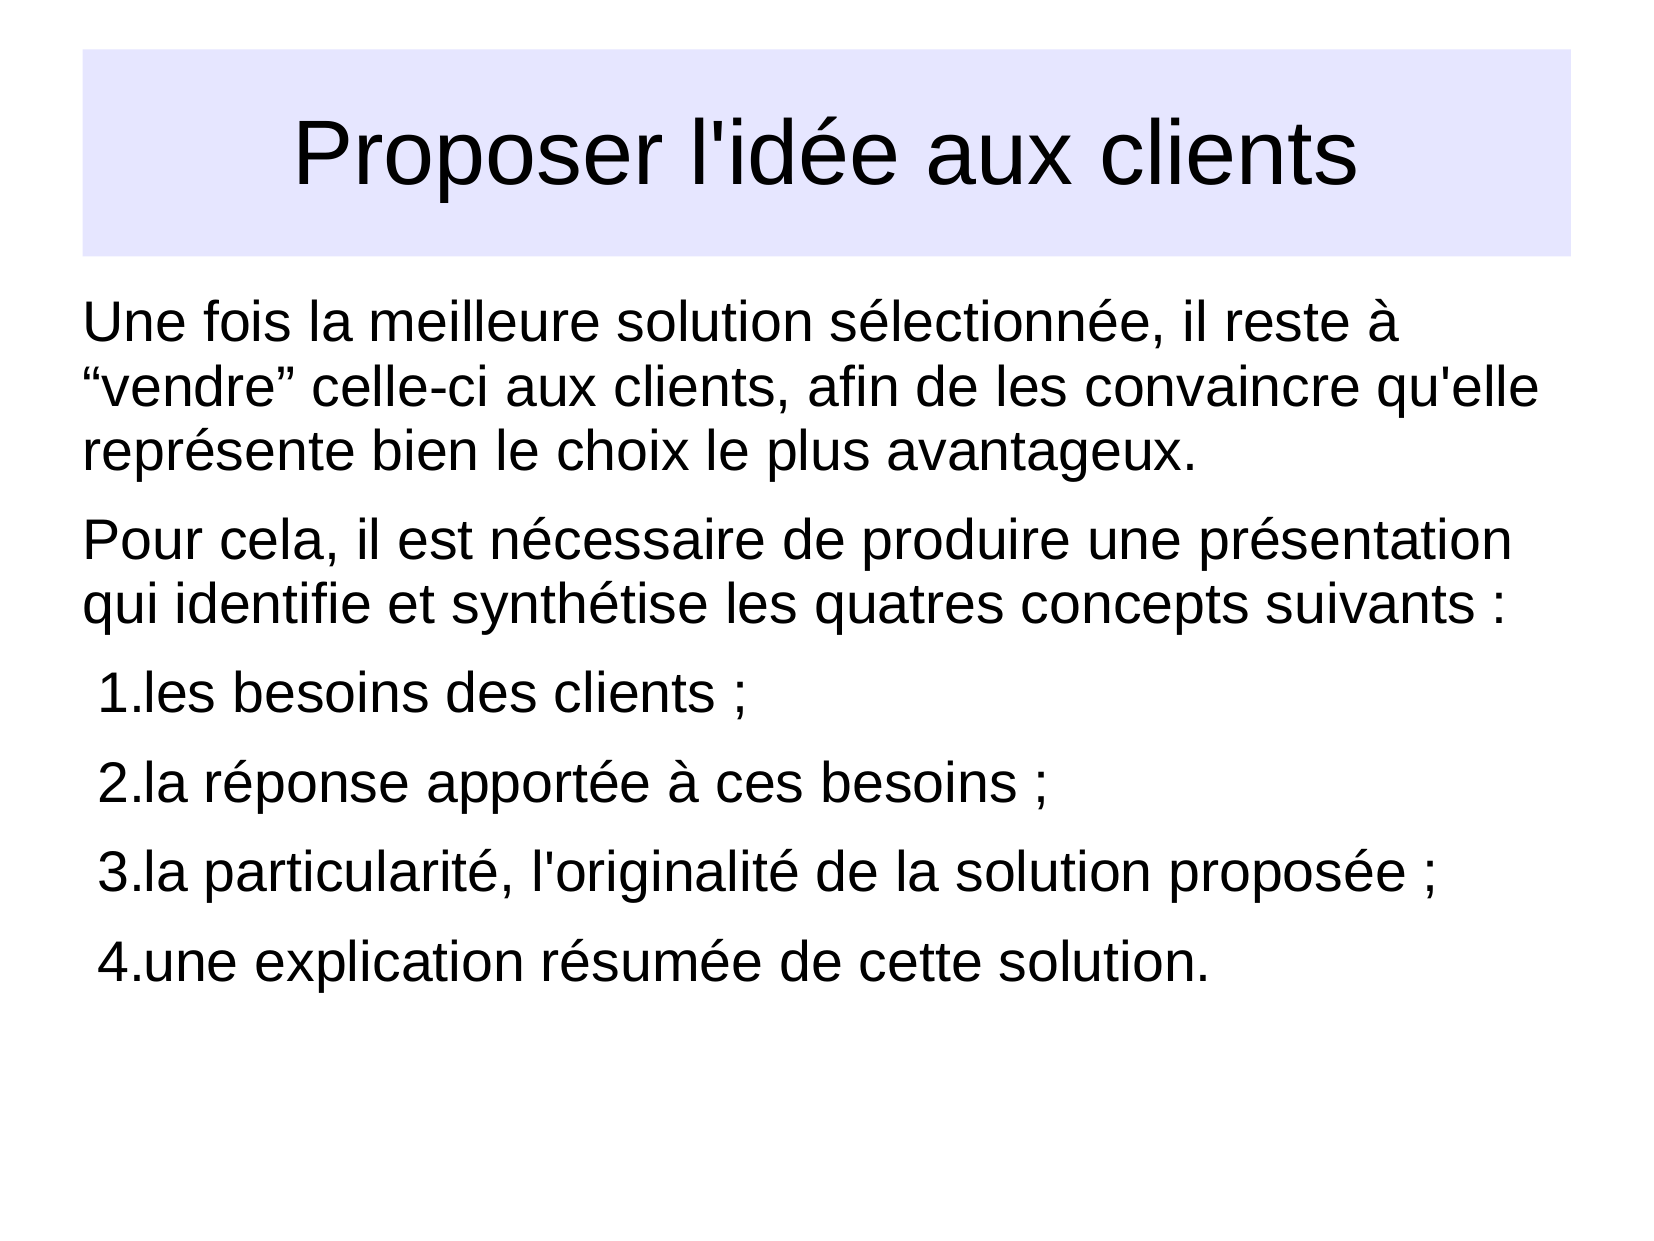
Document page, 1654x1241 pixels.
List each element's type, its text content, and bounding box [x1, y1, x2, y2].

title Proposer l'idée aux clients [82, 49, 1571, 257]
list Une fois la meilleure solution sélectionnée, il reste à “vendre” celle-ci aux clients, afin de les convaincre qu'elle représente bien le choix le plus avantageux. Pour cela, il est nécessaire de produire une présentation qui identifie et synthétise les quatres concepts suivants : les besoins des clients ; la réponse apportée à ces besoins ; la particularité, l'originalité de la solution proposée ; une explication résumée de cette solution. [82, 290, 1571, 1010]
